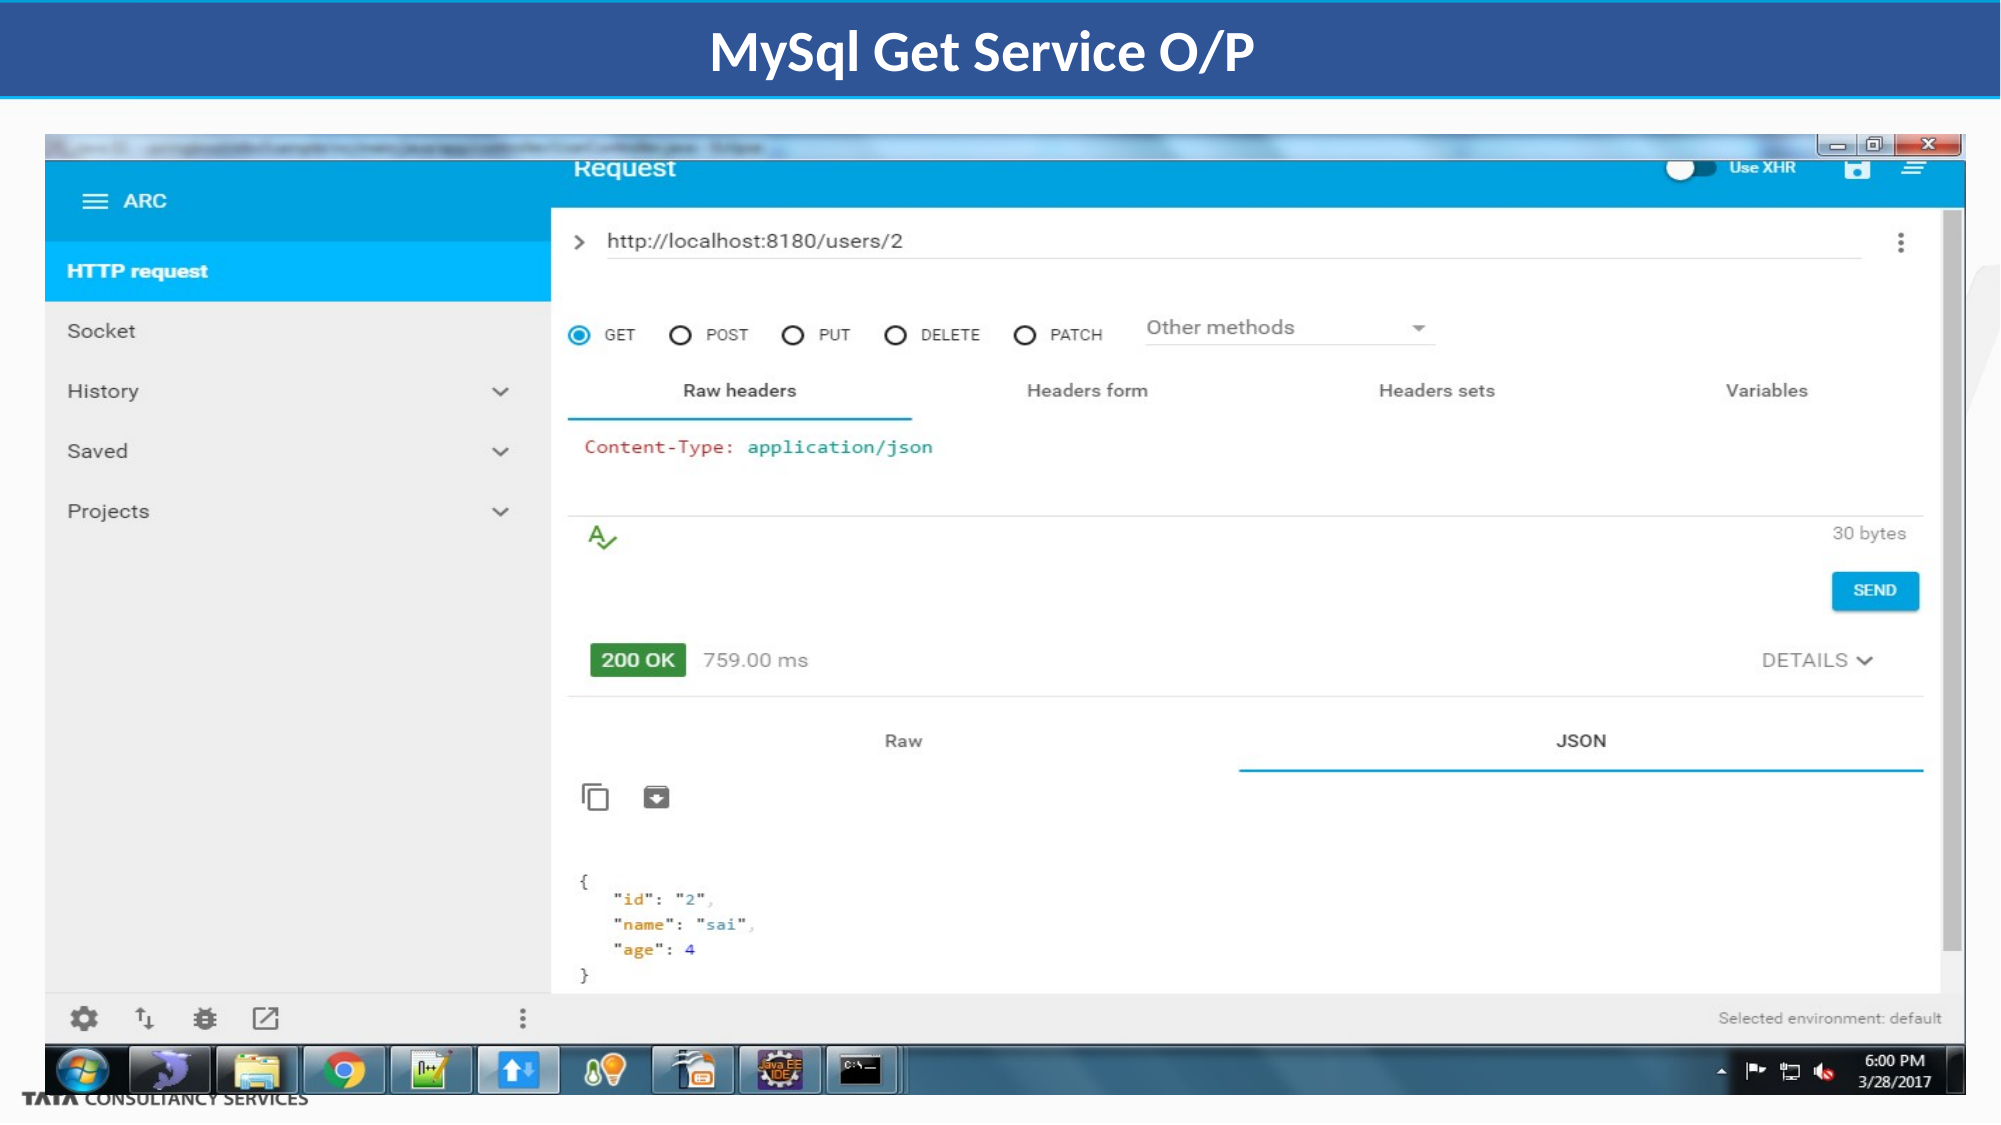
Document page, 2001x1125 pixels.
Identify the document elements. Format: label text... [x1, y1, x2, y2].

text_box MySql Get Service O/P [675, 3, 1291, 91]
picture [0, 99, 2001, 1123]
